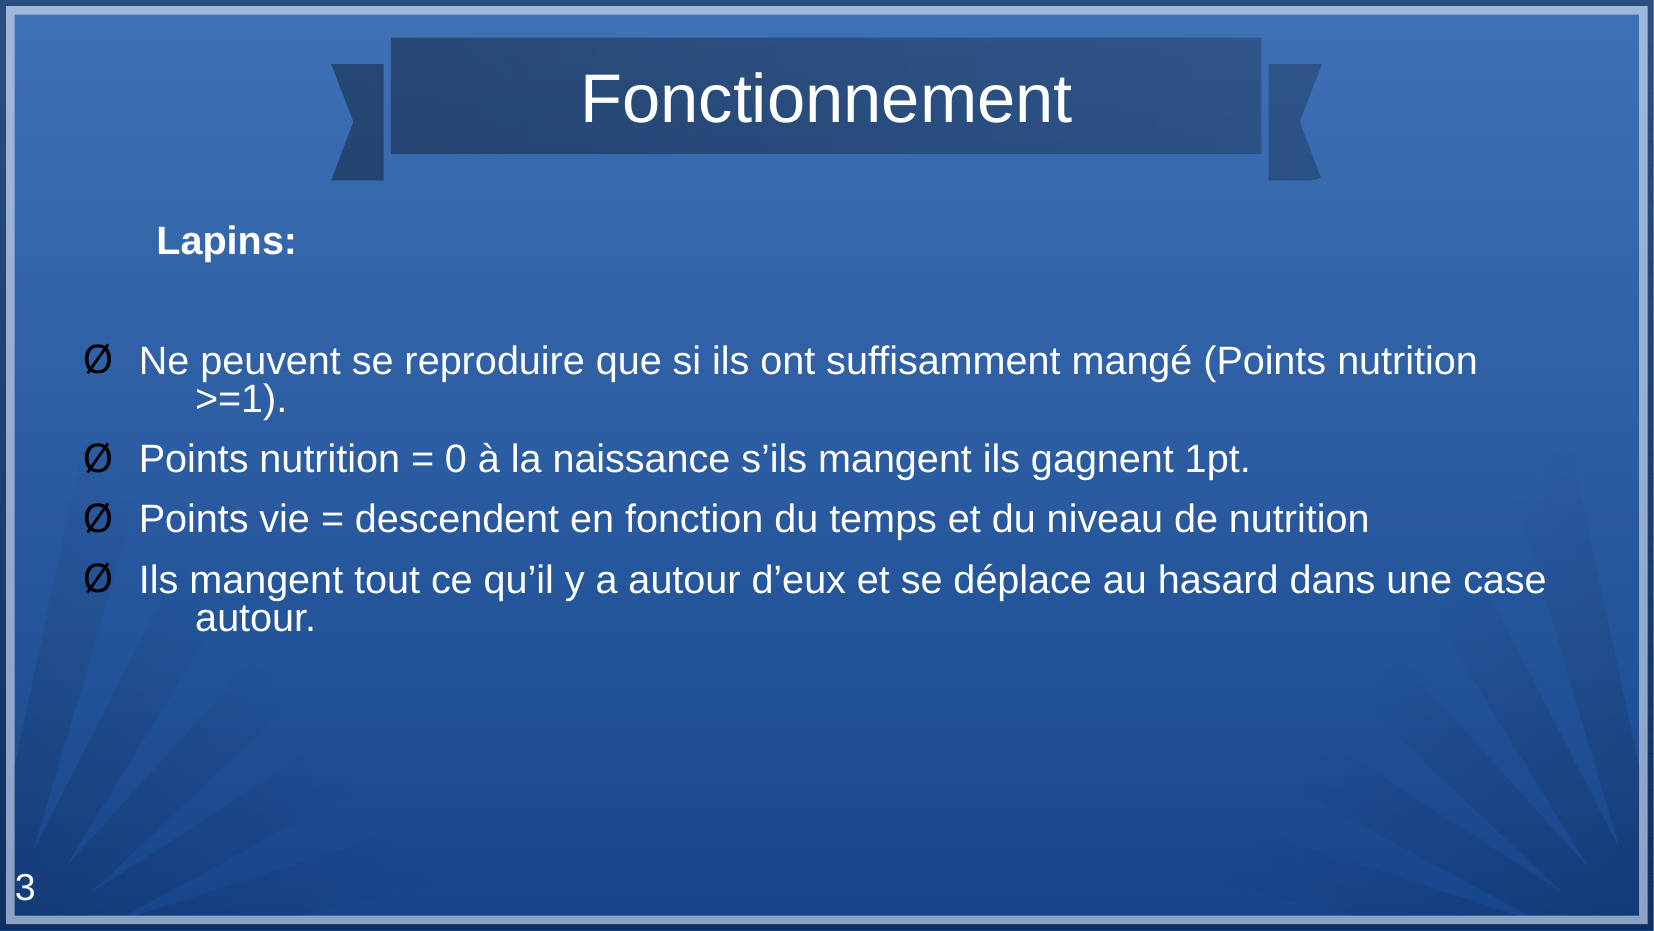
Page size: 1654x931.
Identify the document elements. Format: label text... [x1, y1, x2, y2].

list Lapins: Ne peuvent se reproduire que si ils ont suffisamment mangé (Points nutrition >=1). Points nutrition = 0 à la naissance s’ils mangent ils gagnent 1pt. Points vie = descendent en fonction du temps et du niveau de nutrition Ils mangent tout ce qu’il y a autour d’eux et se déplace au hasard dans une case autour. [82, 224, 1571, 848]
text_box <numéro> [0, 859, 657, 931]
title Fonctionnement [389, 35, 1264, 154]
